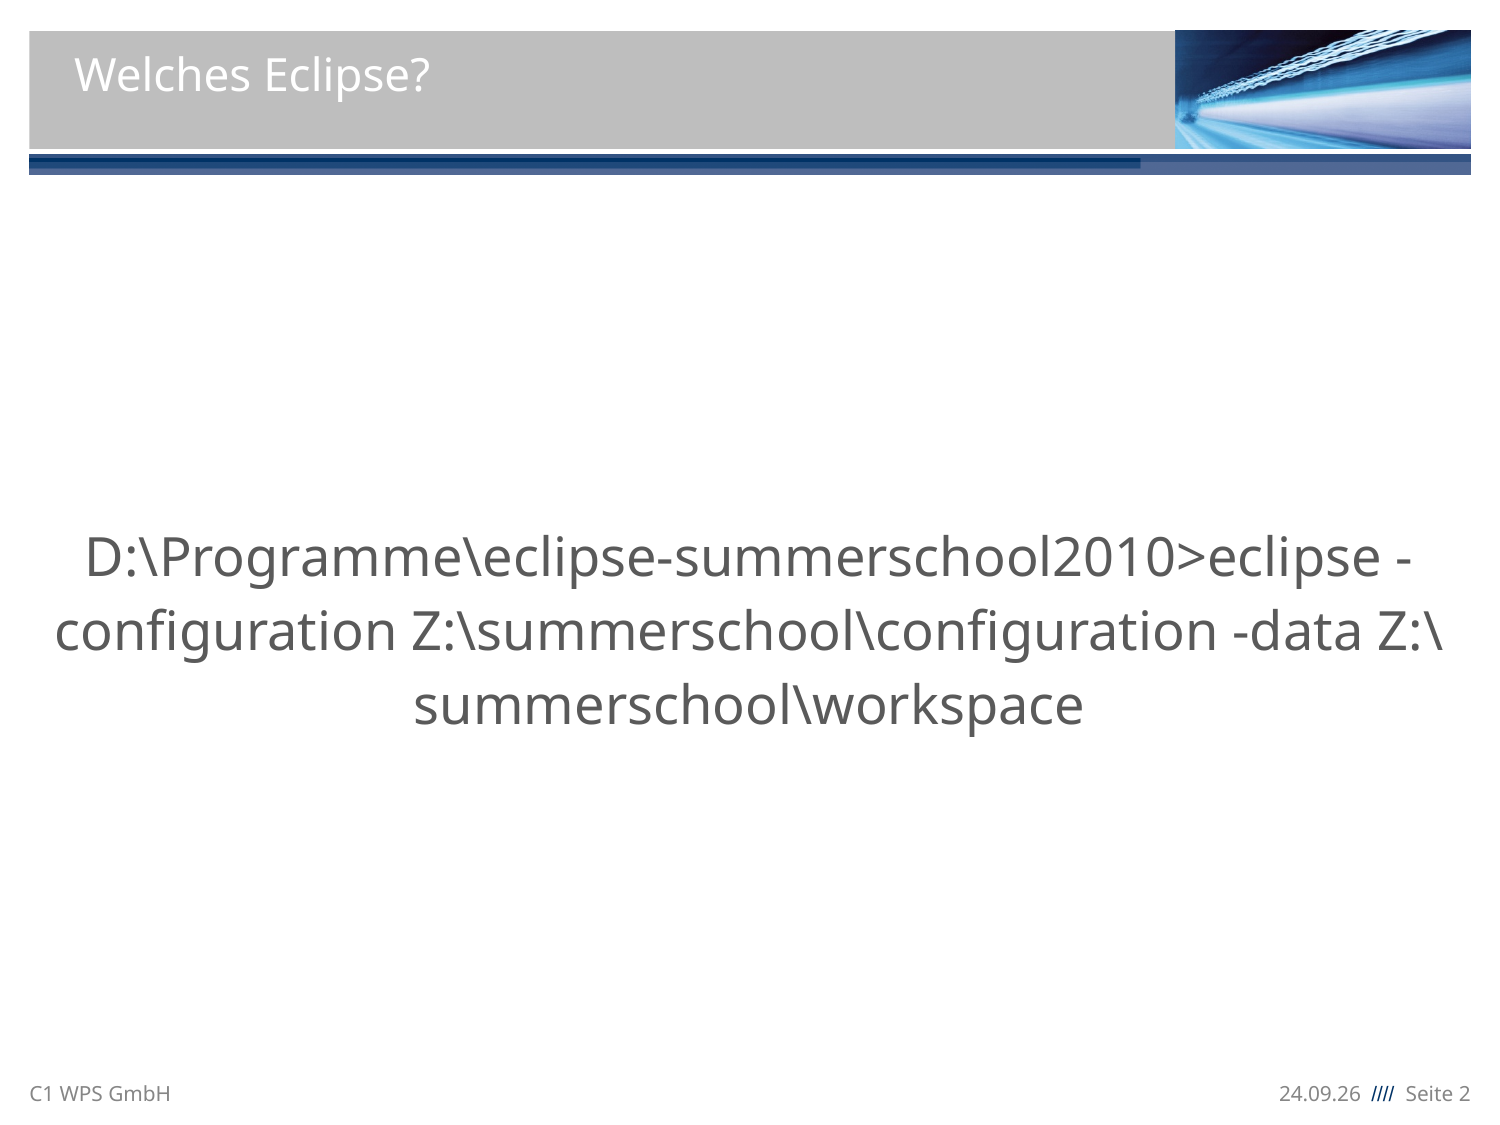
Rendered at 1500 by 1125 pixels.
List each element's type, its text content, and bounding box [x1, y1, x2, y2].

picture [1175, 30, 1471, 149]
list D:\Programme\eclipse-summerschool2010>eclipse -configuration Z:\summerschool\configuration -data Z:\summerschool\workspace [29, 208, 1471, 1044]
title Welches Eclipse? [29, 31, 1176, 149]
picture [29, 154, 1471, 175]
